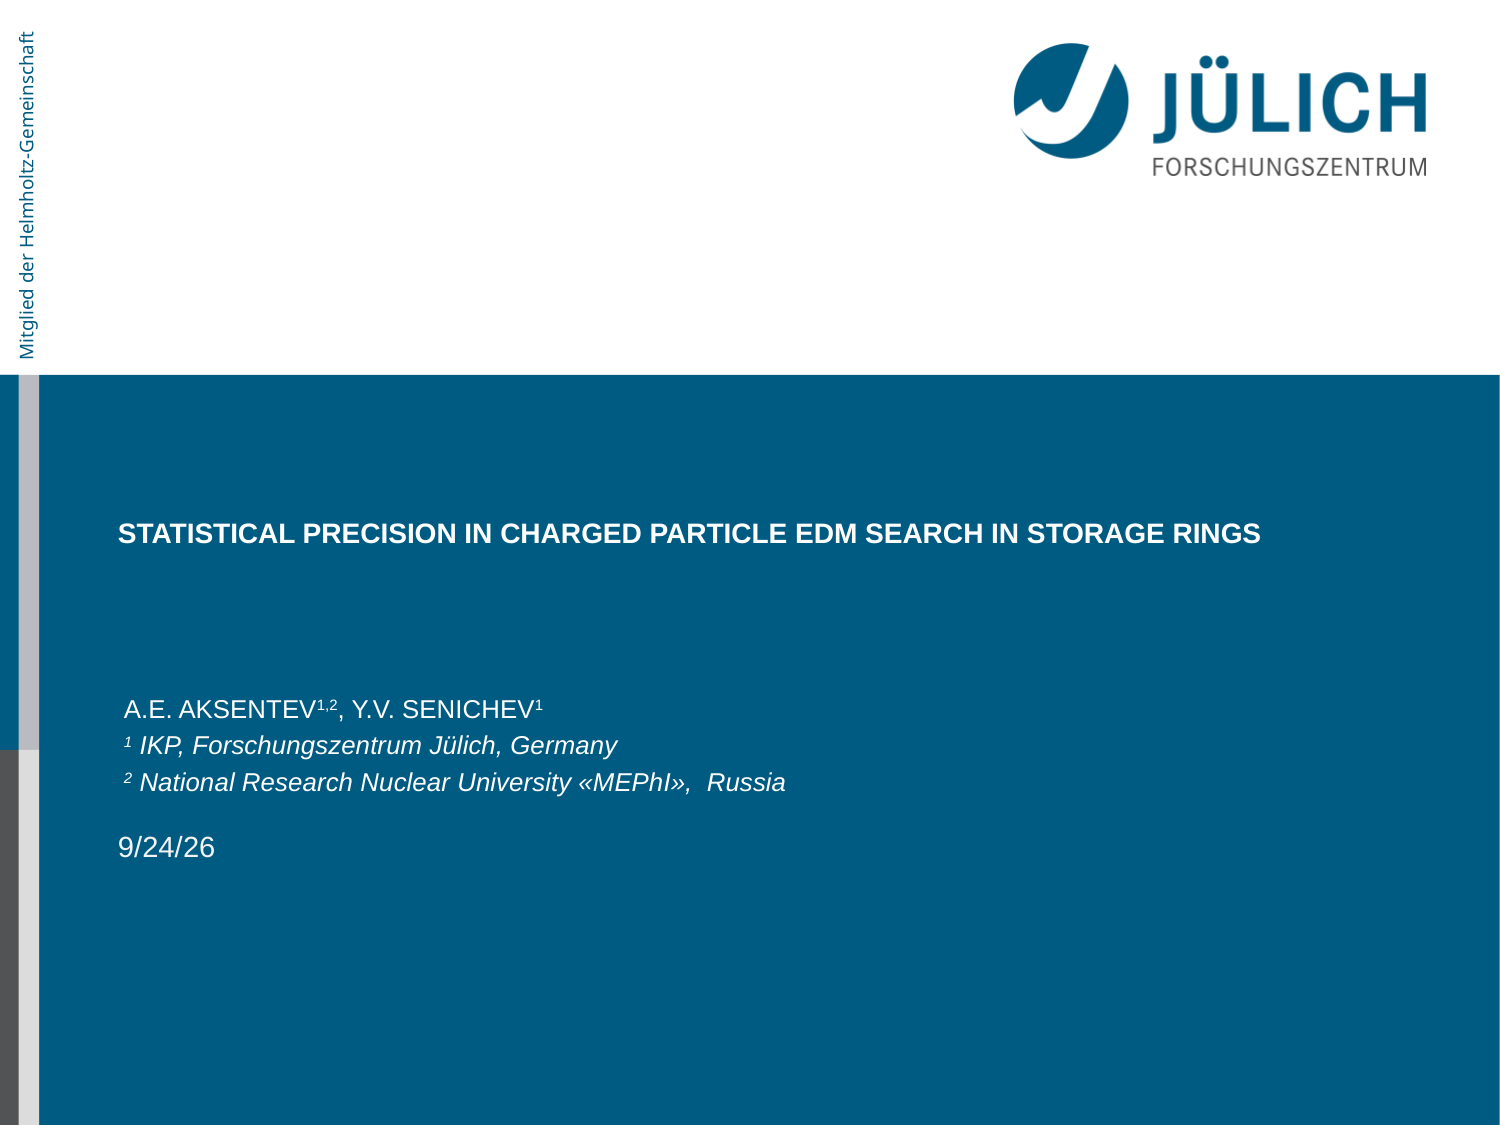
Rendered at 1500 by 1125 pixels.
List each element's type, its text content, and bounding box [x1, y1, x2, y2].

picture [1012, 41, 1426, 176]
title Statistical precision in charged particle EDM search in storage rings [117, 503, 1393, 622]
subtitle A.E. AKSENTEV1,2, Y.V. SENICHEV1 1 IKP, Forschungszentrum Jülich, Germany 2 National Research Nuclear University «MEPhI», Russia [123, 692, 1394, 799]
